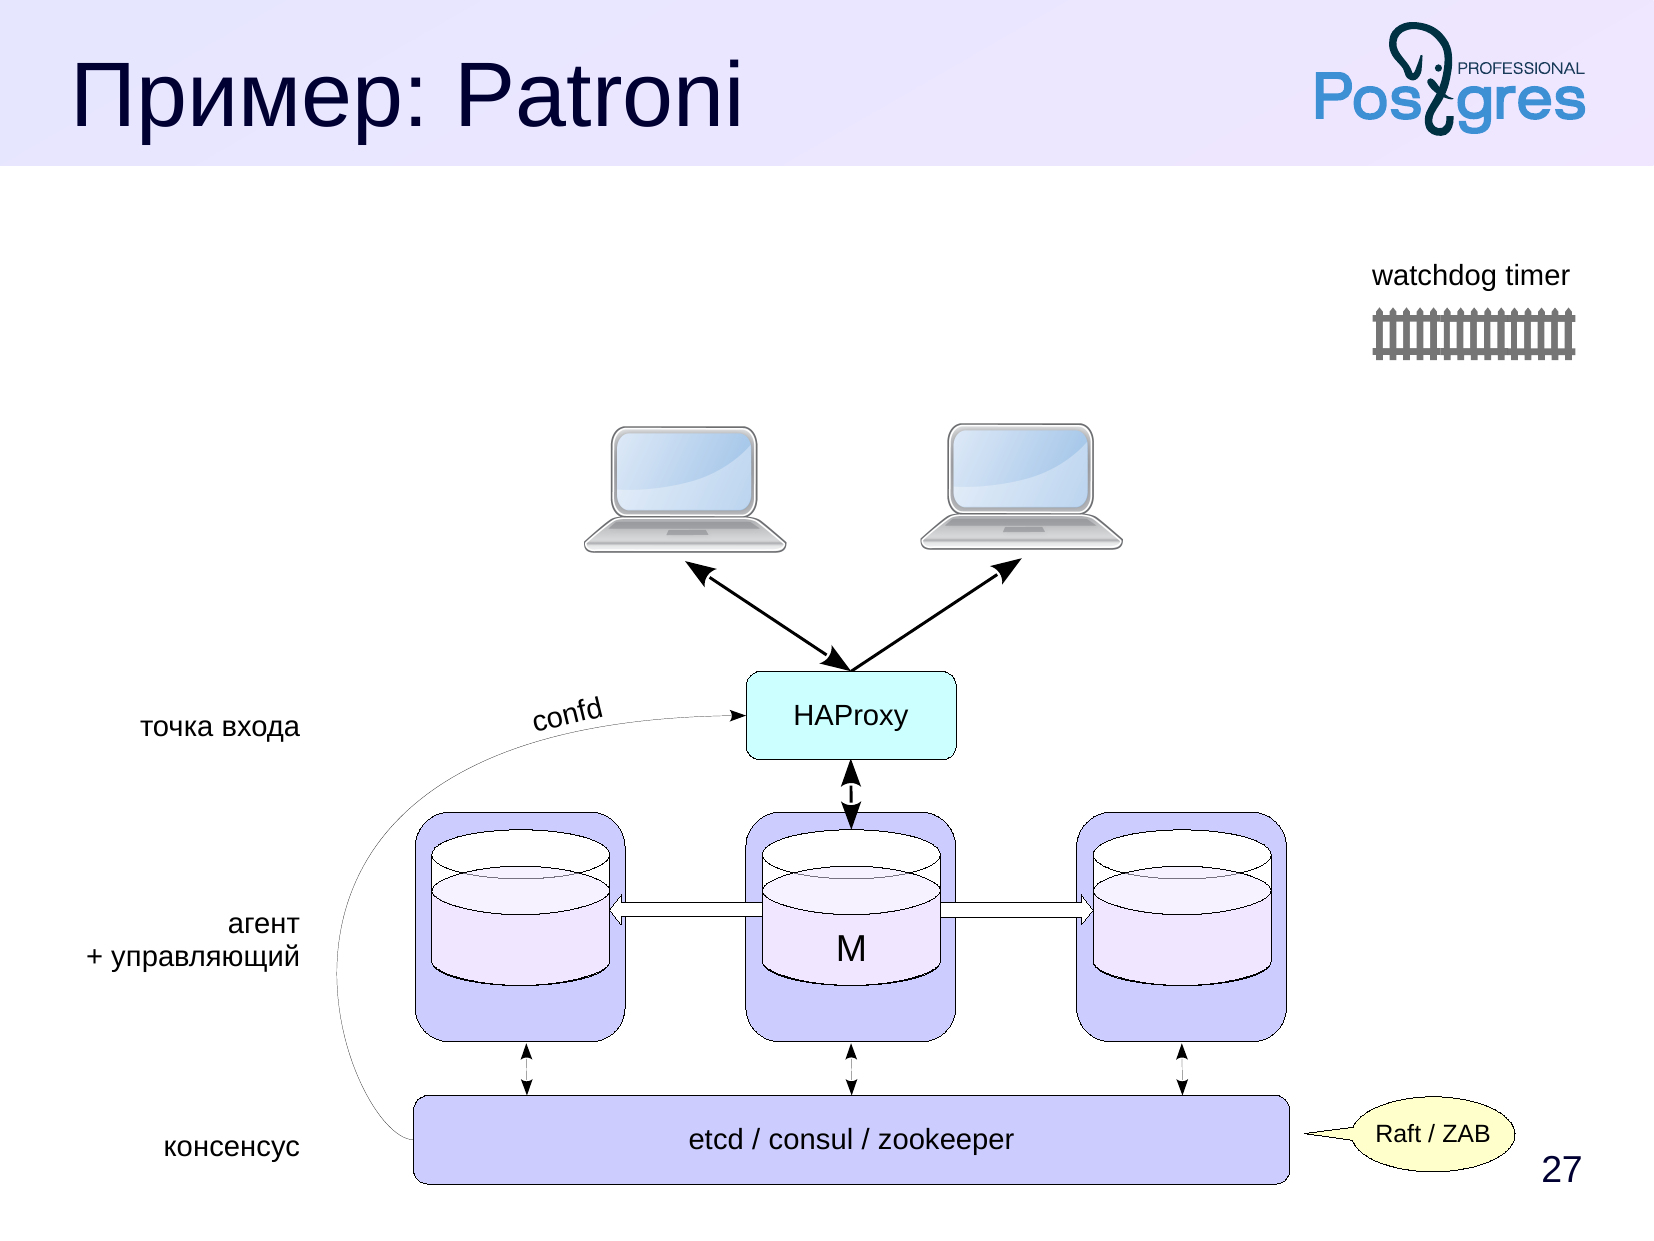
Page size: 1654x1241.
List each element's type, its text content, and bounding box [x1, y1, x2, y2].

text_box [1372, 307, 1576, 361]
text_box [431, 829, 1272, 986]
text_box HAProxy [746, 671, 957, 760]
picture [911, 414, 1132, 559]
picture [575, 417, 795, 562]
list [70, 283, 1583, 1141]
text_box Raft / ZAB [1304, 1096, 1516, 1172]
text_box агент + управляющий [70, 899, 316, 980]
text_box confd [507, 678, 628, 752]
text_box точка входа [70, 702, 316, 751]
text_box M [820, 920, 882, 978]
text_box watchdog timer [1352, 251, 1590, 299]
text_box консенсус [70, 1122, 316, 1170]
title Пример: Patroni [70, 43, 1241, 147]
text_box etcd / consul / zookeeper [413, 1095, 1290, 1185]
